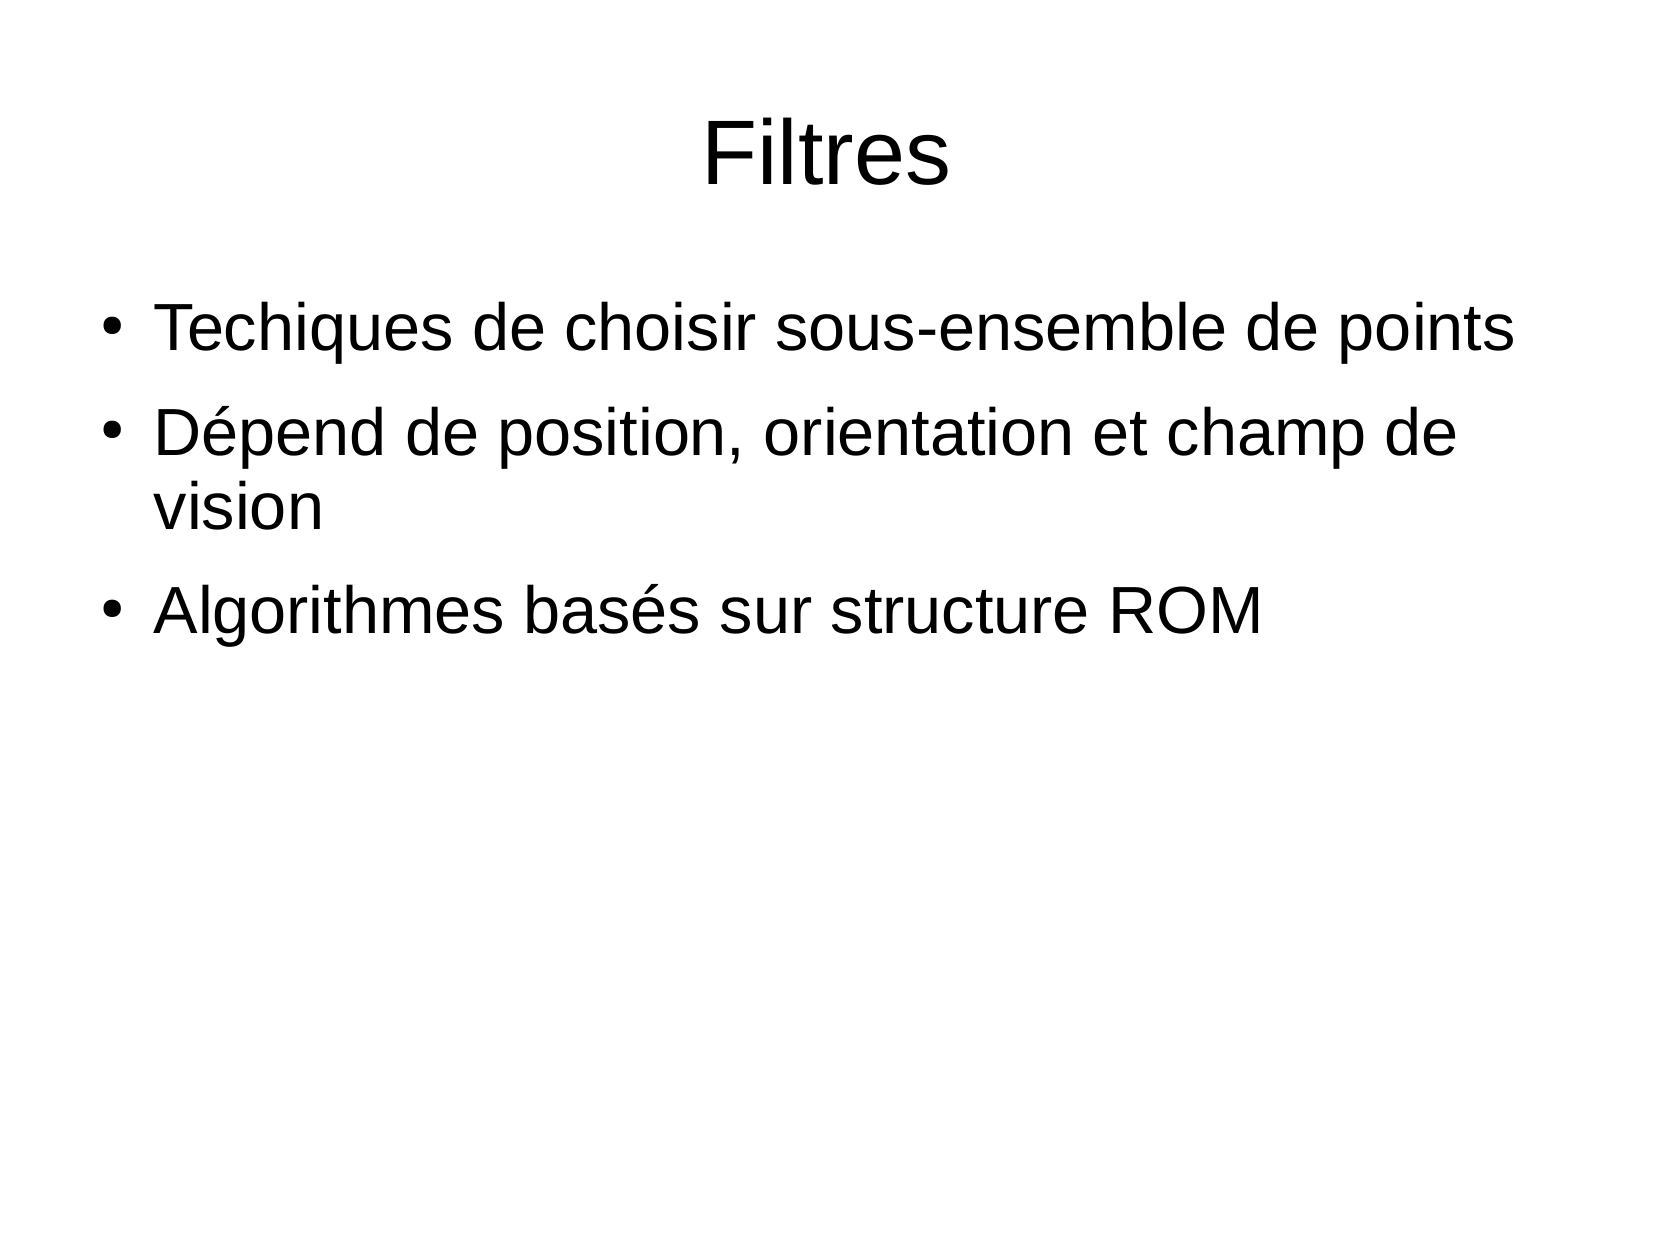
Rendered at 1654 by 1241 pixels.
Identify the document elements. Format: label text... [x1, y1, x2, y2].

title Filtres [82, 49, 1571, 257]
list Techiques de choisir sous-ensemble de points Dépend de position, orientation et champ de vision Algorithmes basés sur structure ROM [82, 290, 1571, 1010]
